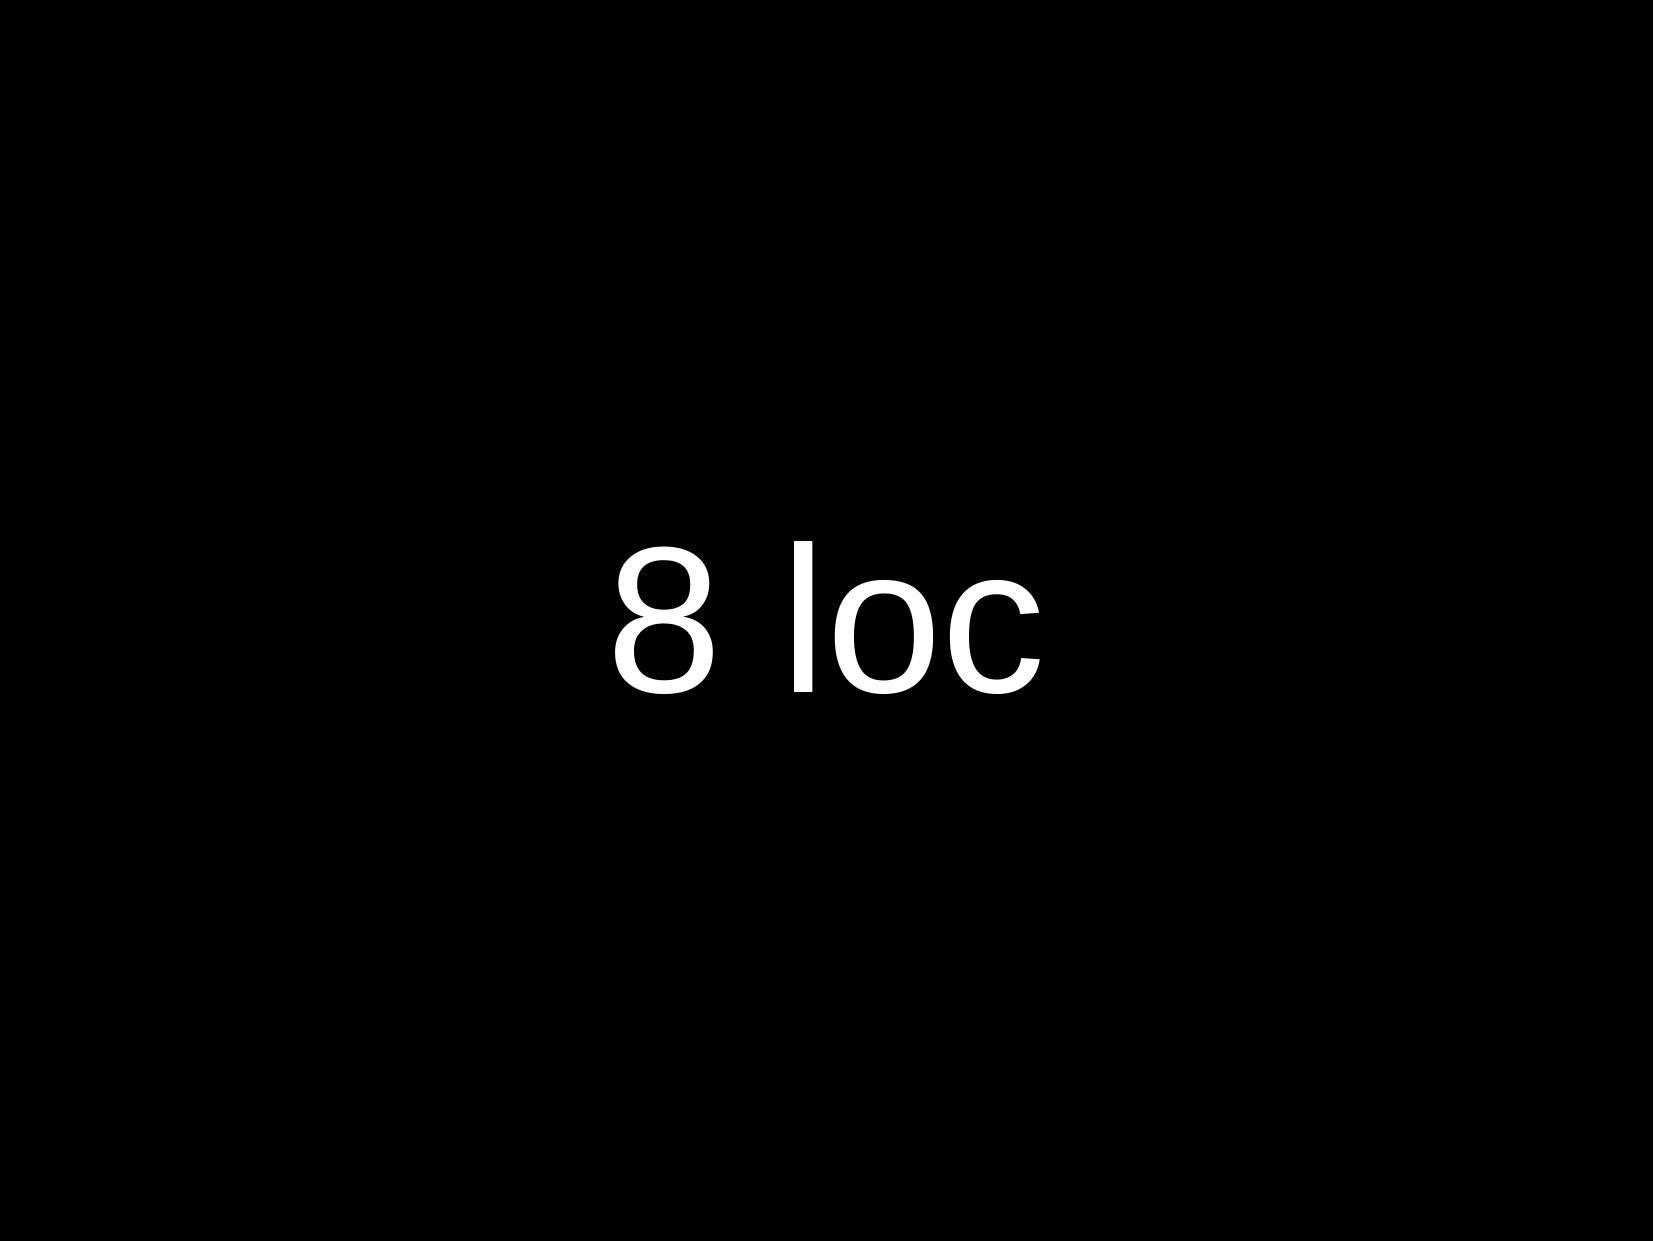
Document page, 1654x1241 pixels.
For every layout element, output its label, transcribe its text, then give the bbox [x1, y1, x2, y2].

title 8 loc [82, 101, 1571, 1140]
